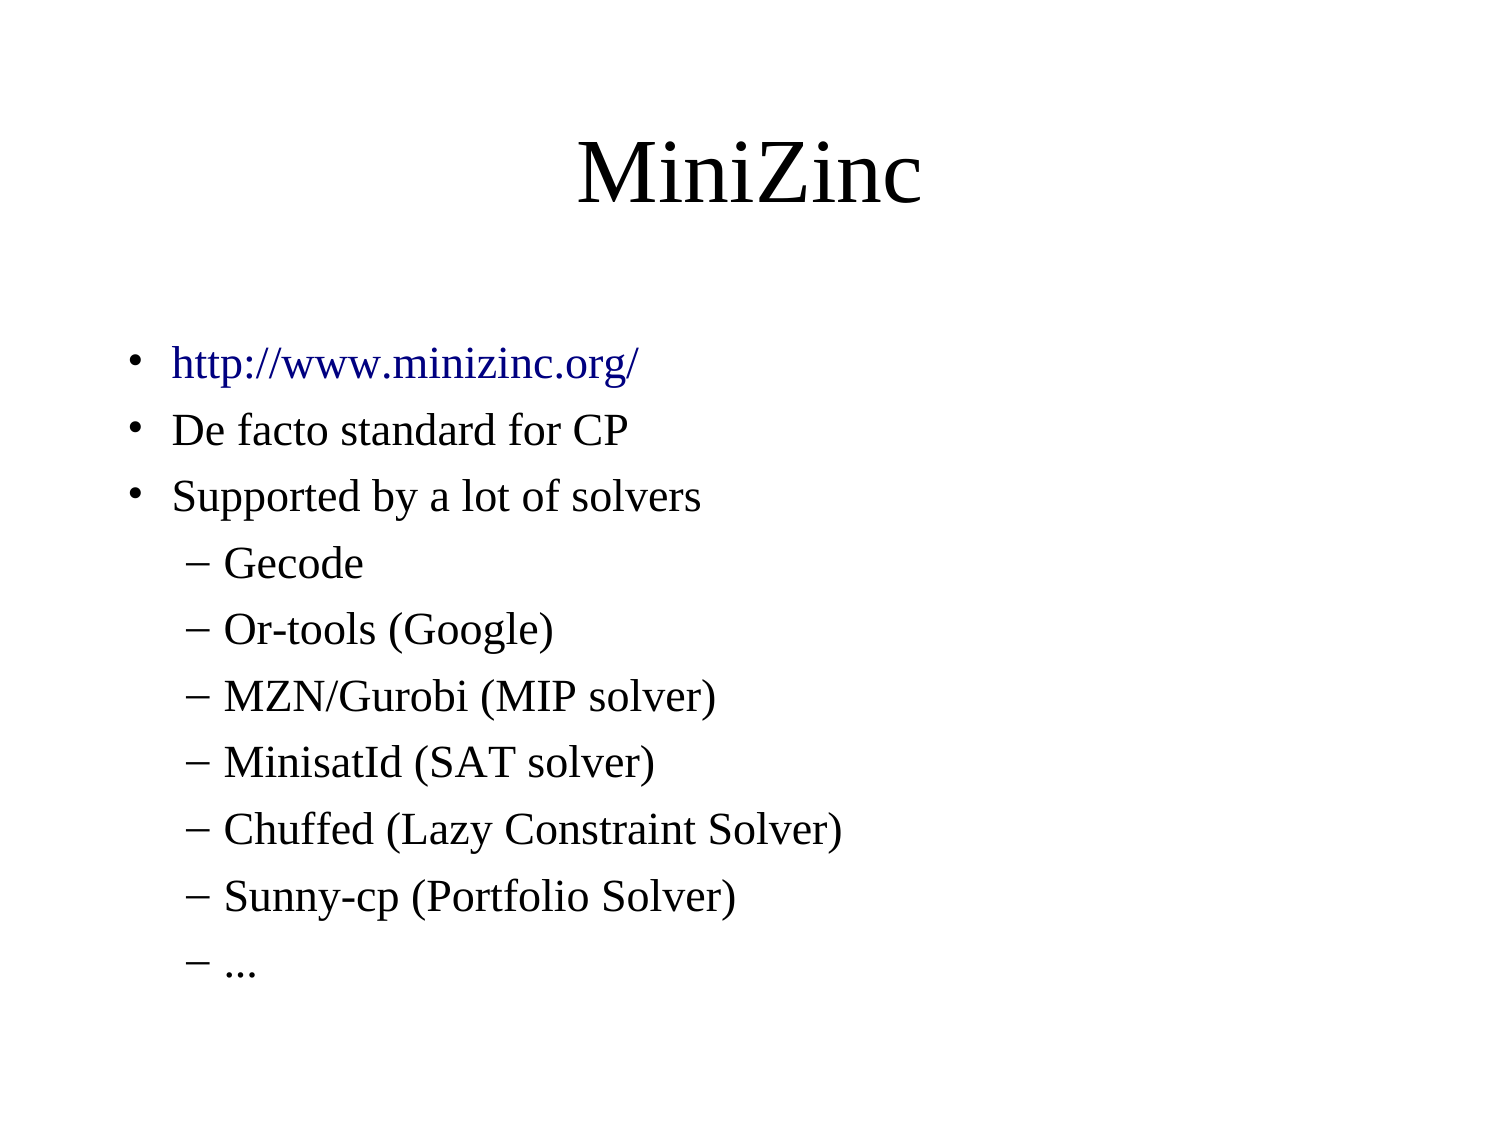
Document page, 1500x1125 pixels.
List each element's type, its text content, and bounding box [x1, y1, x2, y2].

title MiniZinc [112, 45, 1388, 288]
list http://www.minizinc.org/ De facto standard for CP Supported by a lot of solvers Gecode Or-tools (Google) MZN/Gurobi (MIP solver) MinisatId (SAT solver) Chuffed (Lazy Constraint Solver) Sunny-cp (Portfolio Solver) ... [112, 324, 1388, 1000]
